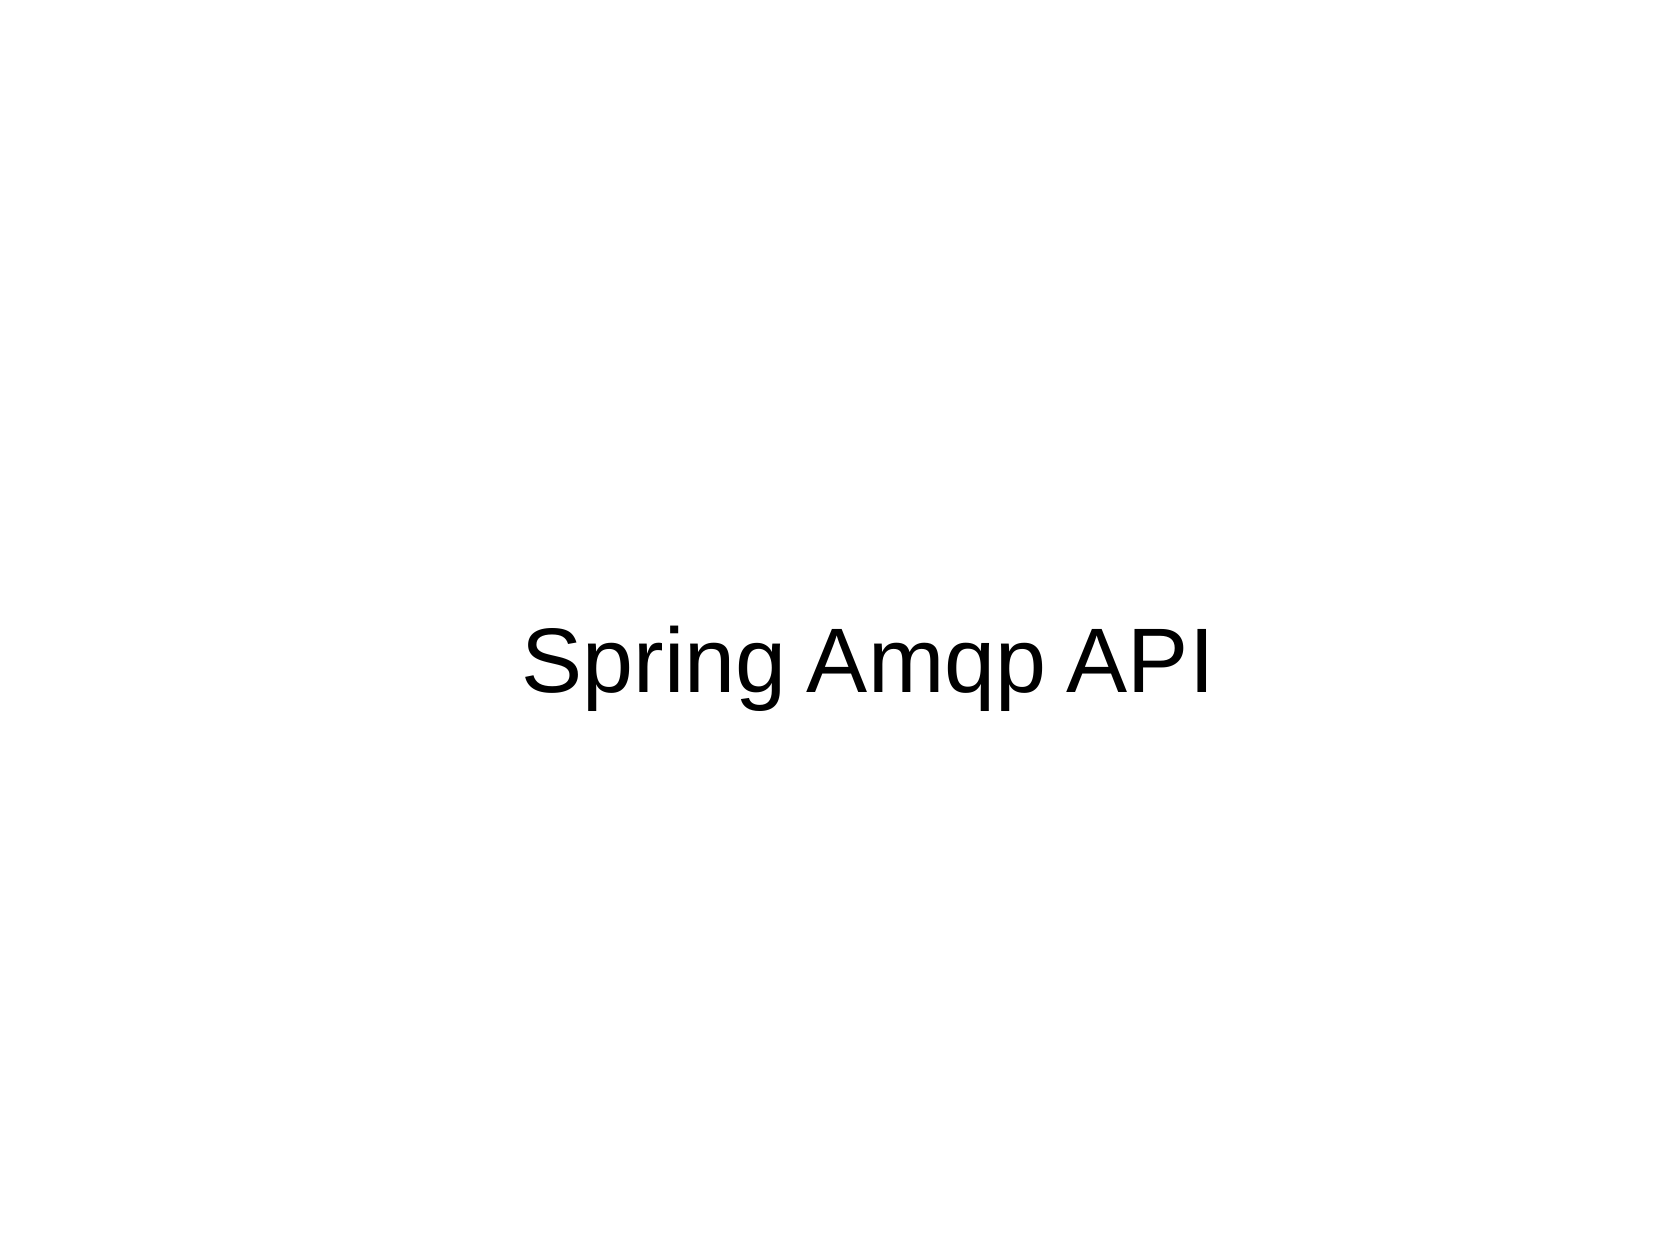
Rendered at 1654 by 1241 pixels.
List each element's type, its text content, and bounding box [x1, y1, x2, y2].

text_box Spring Amqp API [471, 602, 1231, 721]
